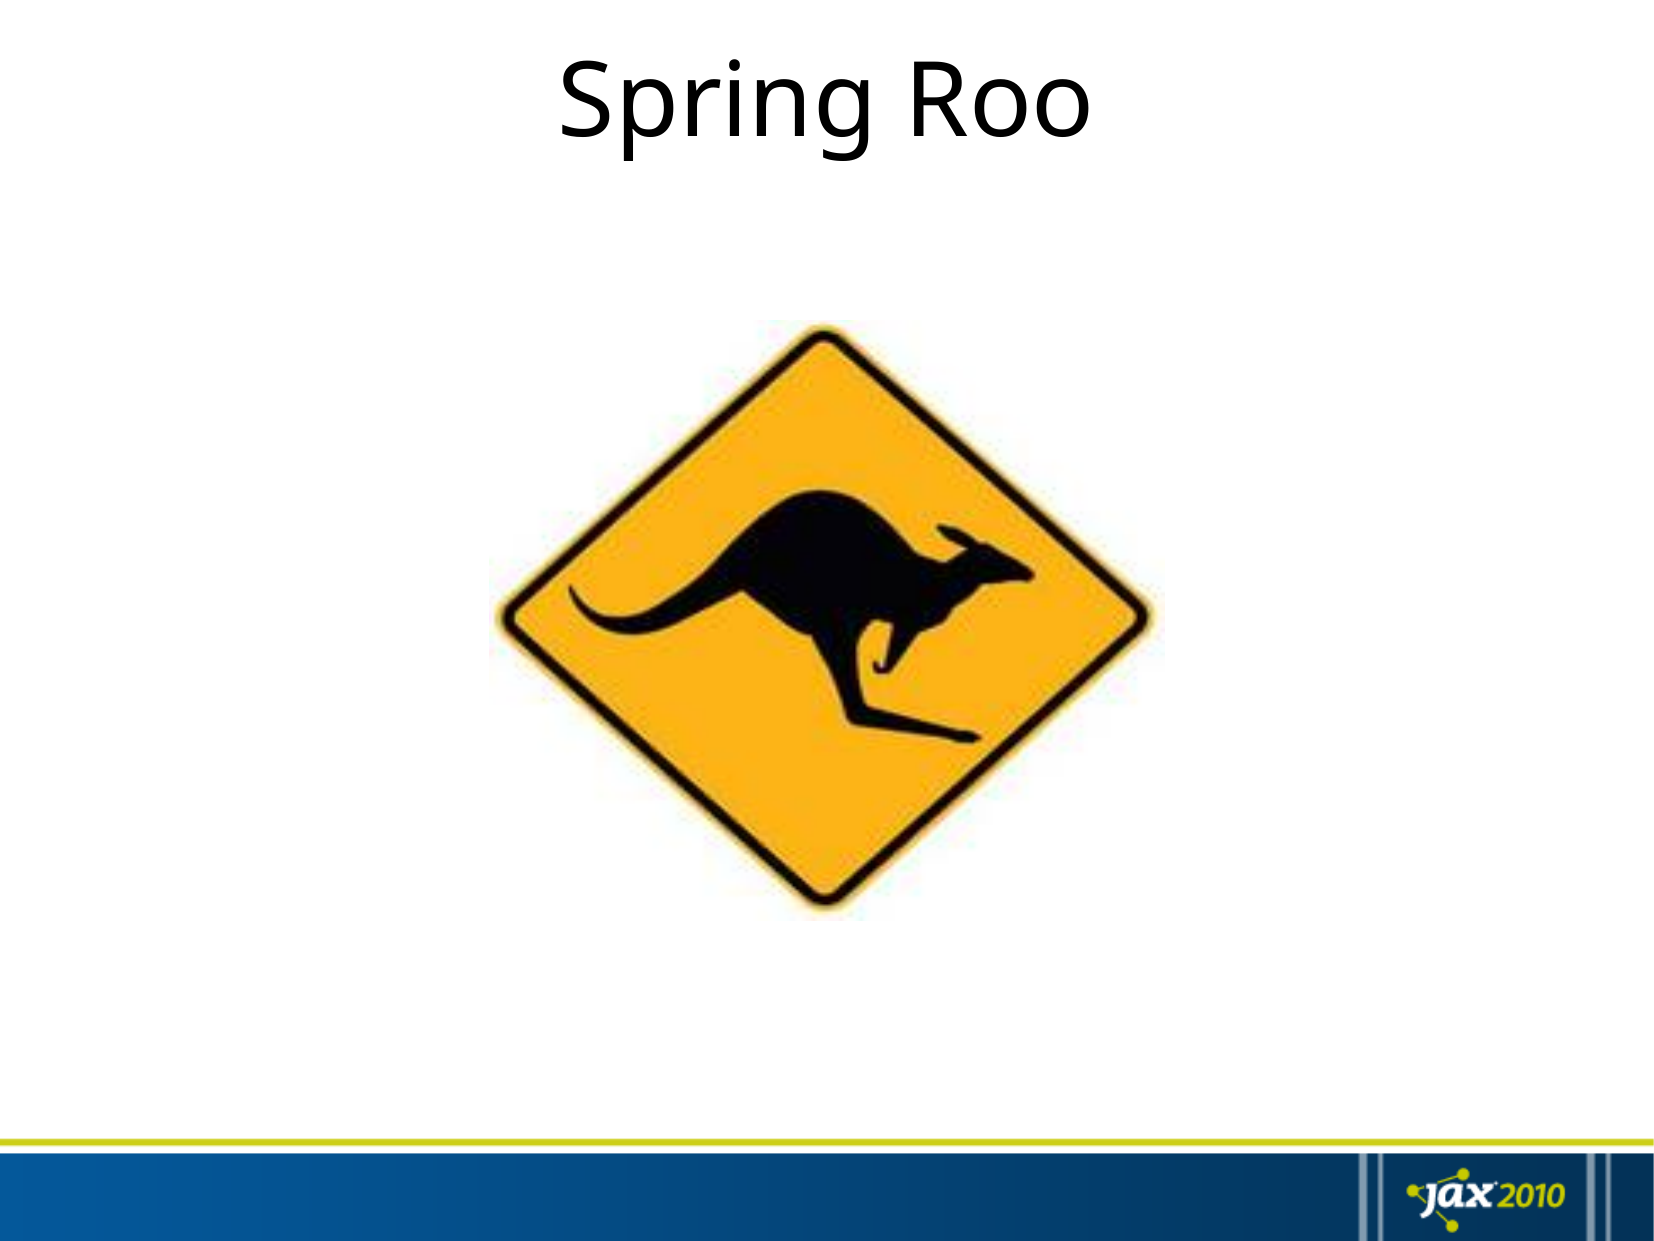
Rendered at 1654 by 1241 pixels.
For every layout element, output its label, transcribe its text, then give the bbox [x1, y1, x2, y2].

title Spring Roo [82, 36, 1571, 161]
picture [0, 0, 1654, 1241]
